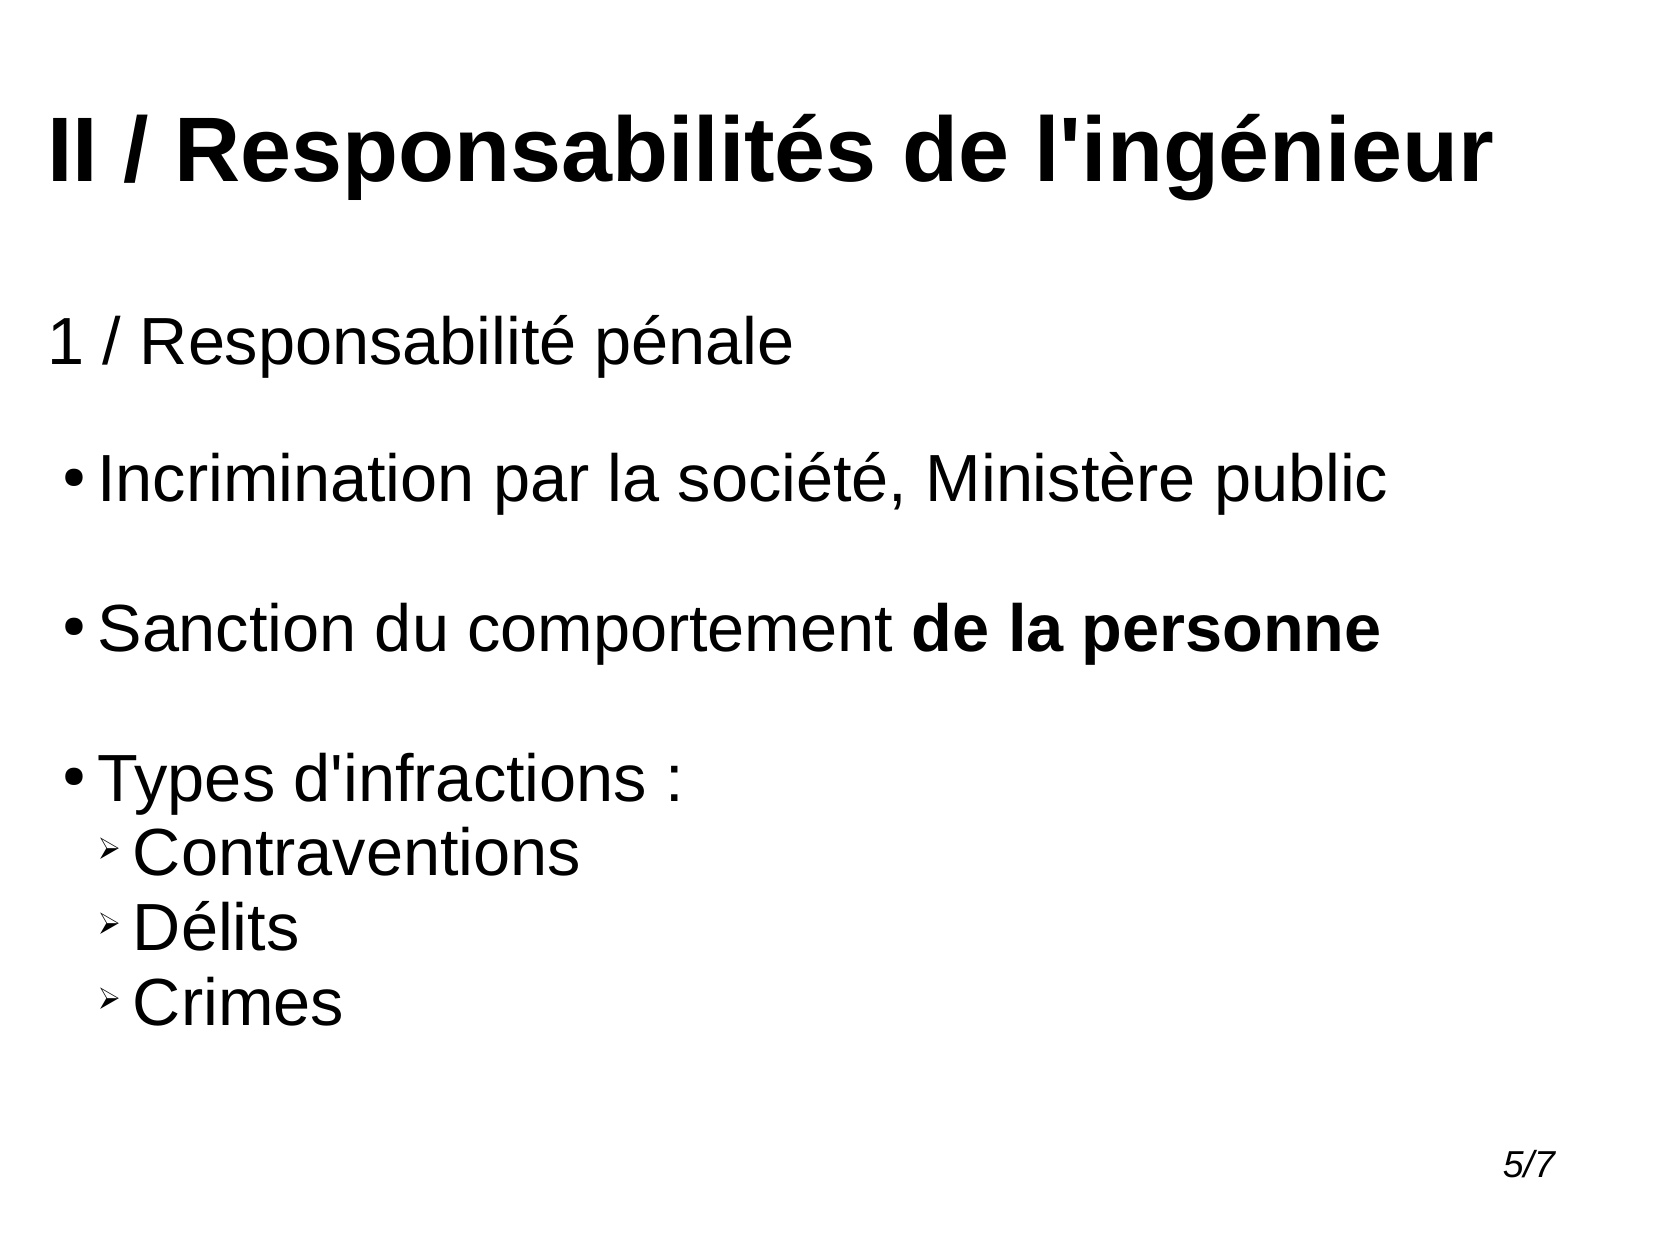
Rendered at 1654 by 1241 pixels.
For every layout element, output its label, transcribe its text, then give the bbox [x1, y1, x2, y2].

title II / Responsabilités de l'ingénieur 1 / Responsabilité pénale [47, 70, 1536, 434]
text_box Incrimination par la société, Ministère public Sanction du comportement de la personne Types d'infractions : Contraventions Délits Crimes [47, 434, 1548, 1087]
text_box 5/7 [1488, 1136, 1570, 1193]
